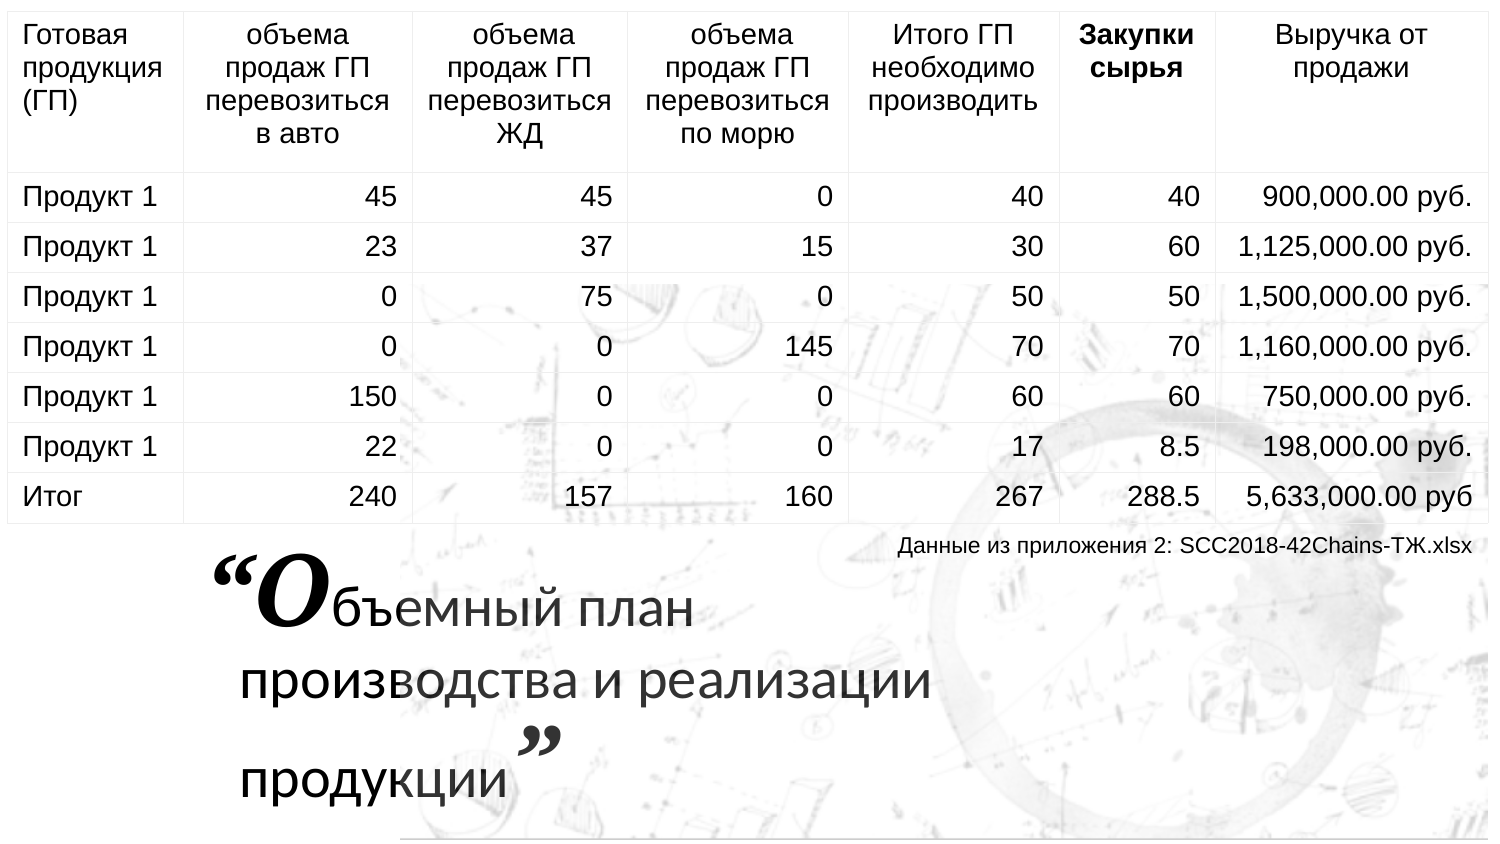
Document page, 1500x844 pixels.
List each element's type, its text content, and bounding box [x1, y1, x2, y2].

table_cell 70 [1060, 323, 1215, 372]
table_cell 30 [849, 223, 1059, 272]
table_cell 288.5 [1060, 473, 1215, 523]
table_cell 1,500,000.00 руб. [1216, 273, 1488, 322]
table_cell 8.5 [1060, 423, 1215, 472]
table_cell 157 [413, 473, 627, 523]
table_cell 160 [628, 473, 848, 523]
table_cell Продукт 1 [8, 423, 183, 472]
table_cell 0 [628, 273, 848, 322]
table_cell Продукт 1 [8, 223, 183, 272]
table_cell 40 [849, 173, 1059, 222]
table_cell 150 [184, 373, 412, 422]
table_cell 50 [1060, 273, 1215, 322]
table_cell 45 [413, 173, 627, 222]
table_cell 0 [184, 273, 412, 322]
table_cell 0 [413, 423, 627, 472]
text_box “Объемный план производства и реализации продукции” [150, 525, 400, 705]
table_cell 0 [413, 373, 627, 422]
table_cell 0 [628, 423, 848, 472]
table_cell Продукт 1 [8, 323, 183, 372]
table_cell 900,000.00 руб. [1216, 173, 1488, 222]
table_cell 45 [184, 173, 412, 222]
table_cell 0 [413, 323, 627, 372]
table_cell 145 [628, 323, 848, 372]
table_cell 60 [1060, 373, 1215, 422]
table_cell Продукт 1 [8, 273, 183, 322]
picture [400, 524, 1488, 841]
text_box Данные из приложения 2: SCC2018-42Chains-ТЖ.xlsx [882, 525, 1488, 566]
table_cell 50 [849, 273, 1059, 322]
table_header Закупки сырья [1060, 12, 1215, 172]
table_cell 5,633,000.00 руб [1216, 473, 1488, 523]
table_cell 1,125,000.00 руб. [1216, 223, 1488, 272]
table_cell 70 [849, 323, 1059, 372]
table_cell 75 [413, 273, 627, 322]
table_header Итого ГП необходимо производить [849, 12, 1059, 172]
table_cell 60 [849, 373, 1059, 422]
table_cell 198,000.00 руб. [1216, 423, 1488, 472]
table_header объема продаж ГП перевозиться ЖД [413, 12, 627, 172]
table_cell Продукт 1 [8, 173, 183, 222]
table_cell Продукт 1 [8, 373, 183, 422]
table_header Выручка от продажи [1216, 12, 1488, 172]
table_cell 267 [849, 473, 1059, 523]
table_cell 0 [628, 173, 848, 222]
table_cell 0 [184, 323, 412, 372]
table_header объема продаж ГП перевозиться в авто [184, 12, 412, 172]
table_cell 17 [849, 423, 1059, 472]
table_cell 0 [628, 373, 848, 422]
table_cell 240 [184, 473, 412, 523]
table_cell 60 [1060, 223, 1215, 272]
table_cell 40 [1060, 173, 1215, 222]
table_cell 1,160,000.00 руб. [1216, 323, 1488, 372]
table_header Готовая продукция (ГП) [8, 12, 183, 172]
table_cell 23 [184, 223, 412, 272]
table_header объема продаж ГП перевозиться по морю [628, 12, 848, 172]
table_cell 22 [184, 423, 412, 472]
table_cell 37 [413, 223, 627, 272]
table_cell Итог [8, 473, 183, 523]
table_cell 750,000.00 руб. [1216, 373, 1488, 422]
table_cell 15 [628, 223, 848, 272]
